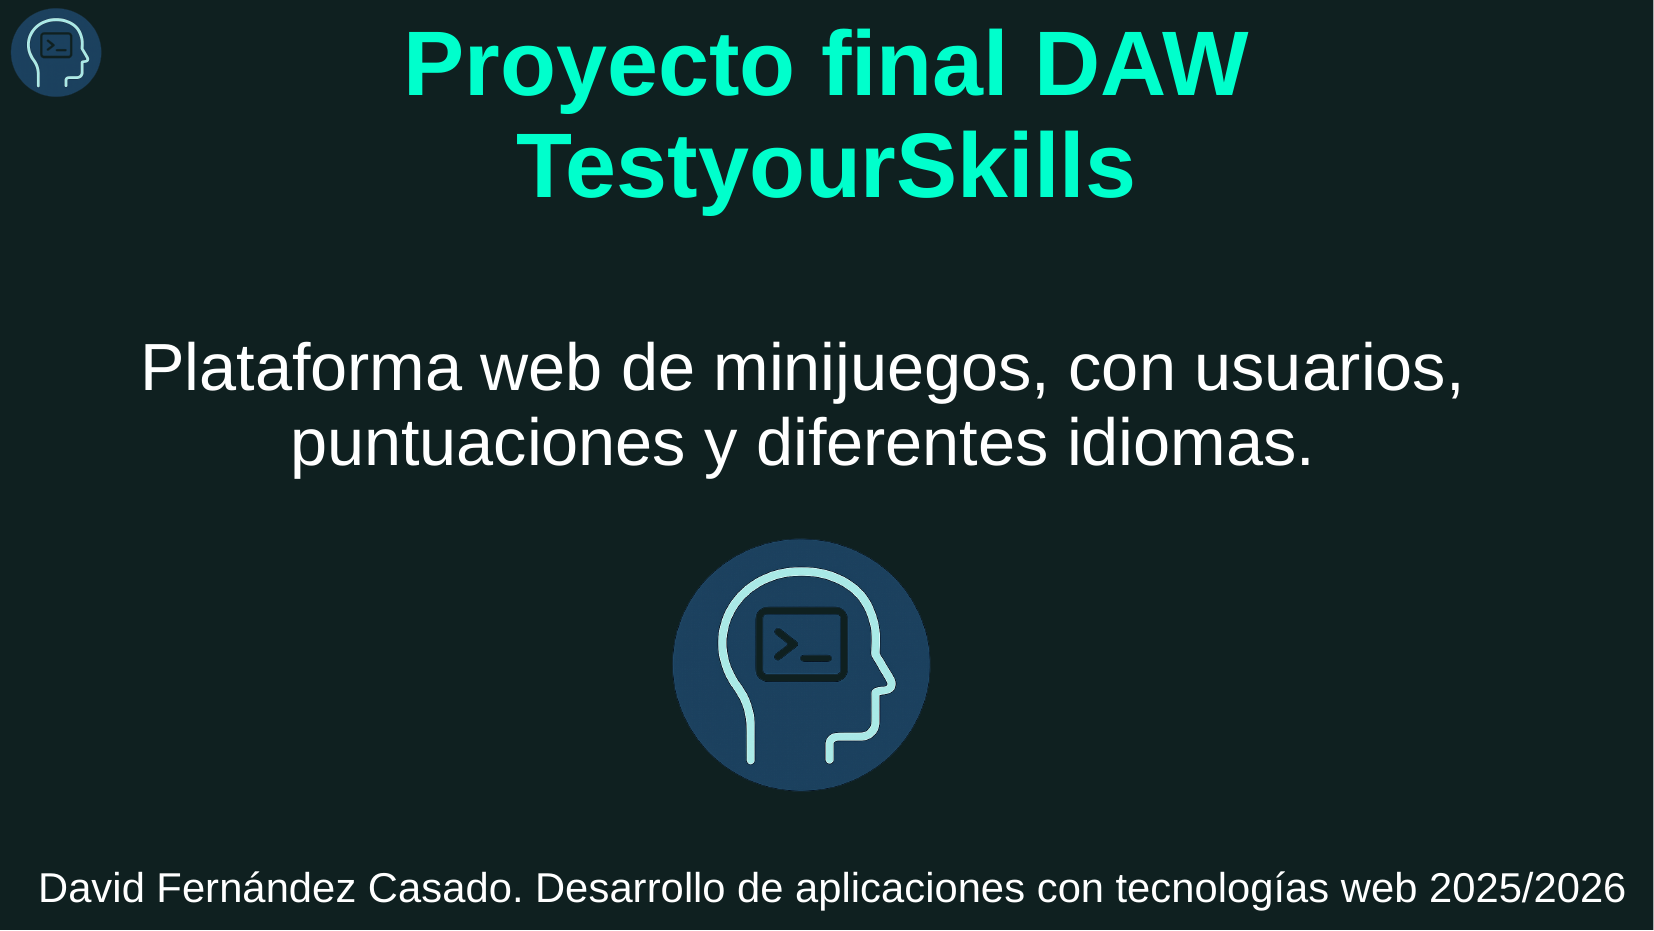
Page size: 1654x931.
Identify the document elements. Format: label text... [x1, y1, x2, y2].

text_box David Fernández Casado. Desarrollo de aplicaciones con tecnologías web 2025/2026 [5, 841, 1654, 931]
picture [590, 464, 1012, 886]
subtitle Plataforma web de minijuegos, con usuarios, puntuaciones y diferentes idiomas. [59, 318, 1548, 733]
picture [0, 0, 130, 130]
title Proyecto final DAW TestyourSkills [82, 12, 1571, 218]
